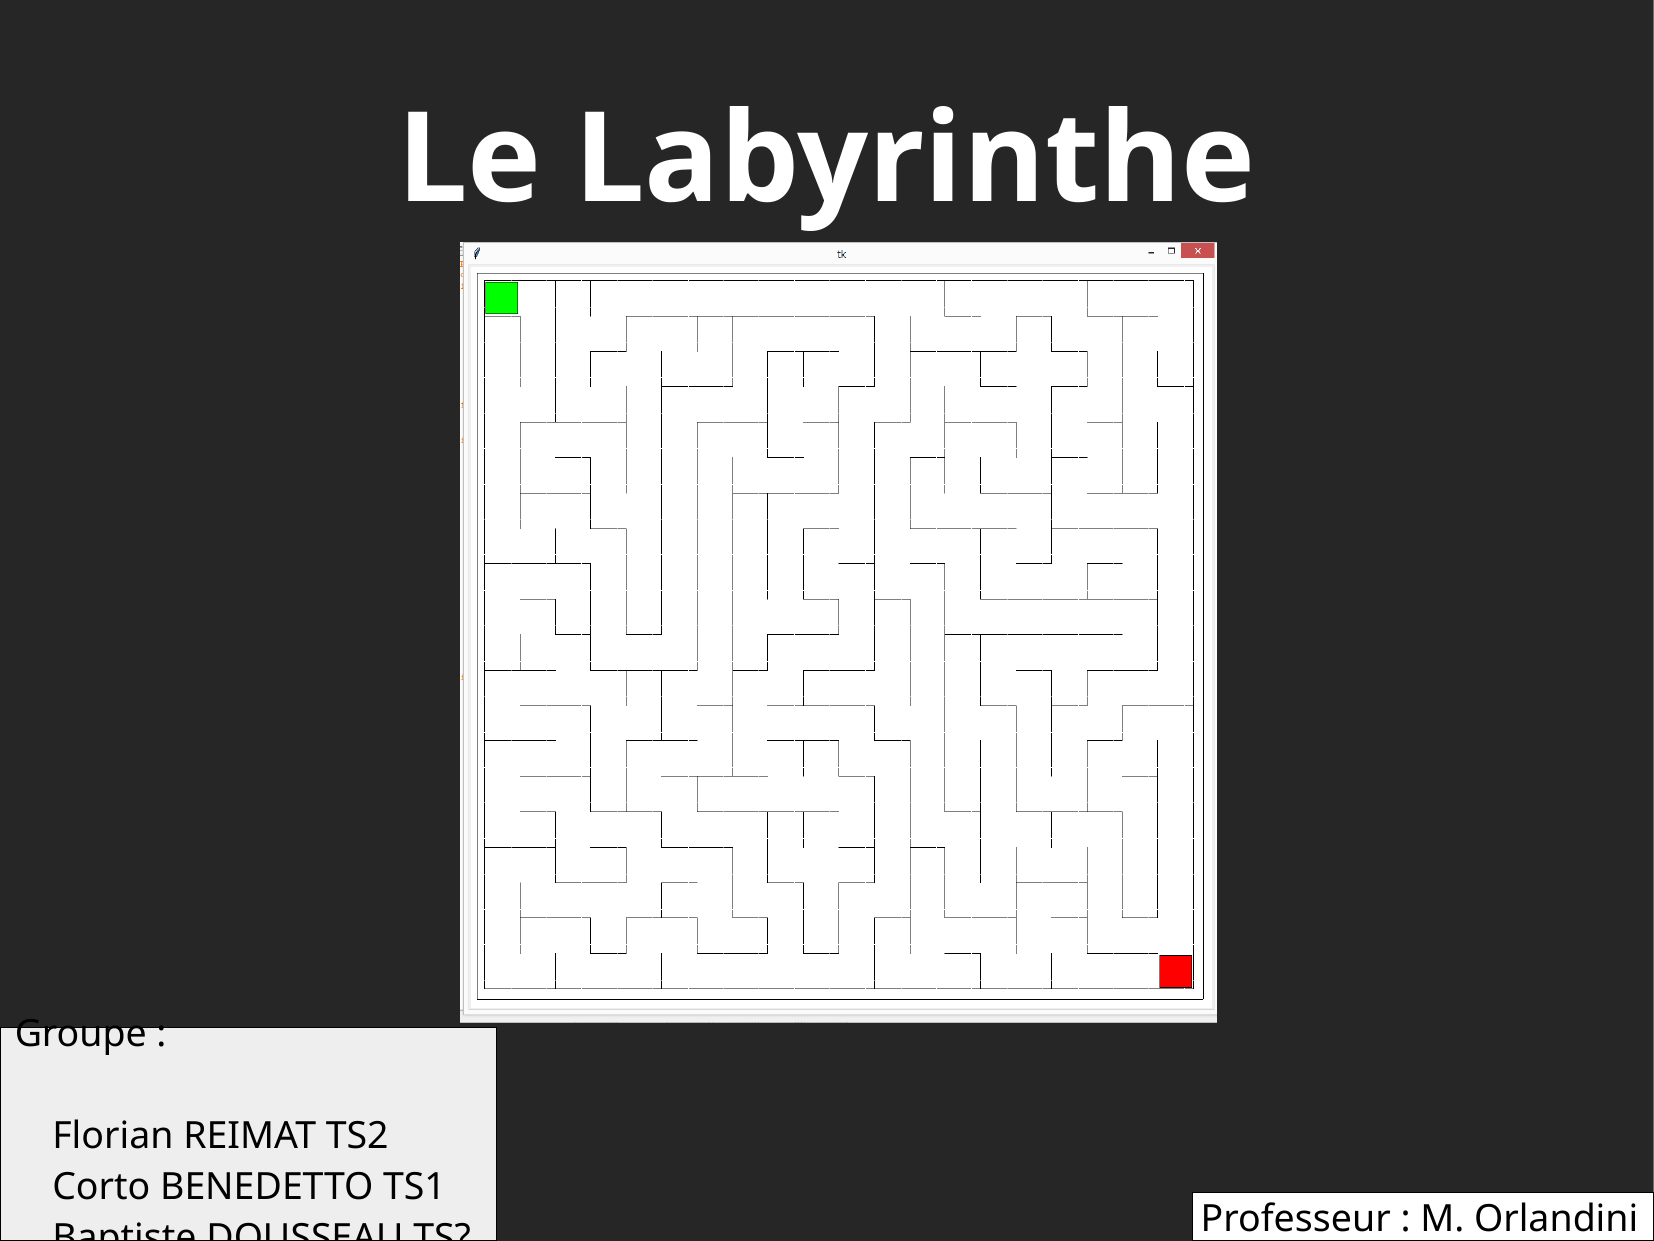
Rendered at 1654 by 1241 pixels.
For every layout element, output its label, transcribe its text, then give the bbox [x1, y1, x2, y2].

text_box Groupe : Florian REIMAT TS2 Corto BENEDETTO TS1 Baptiste DOUSSEAU TS? [0, 1027, 497, 1241]
text_box Professeur : M. Orlandini [1192, 1192, 1654, 1241]
picture [0, 0, 1654, 1241]
title Le Labyrinthe [82, 49, 1571, 257]
